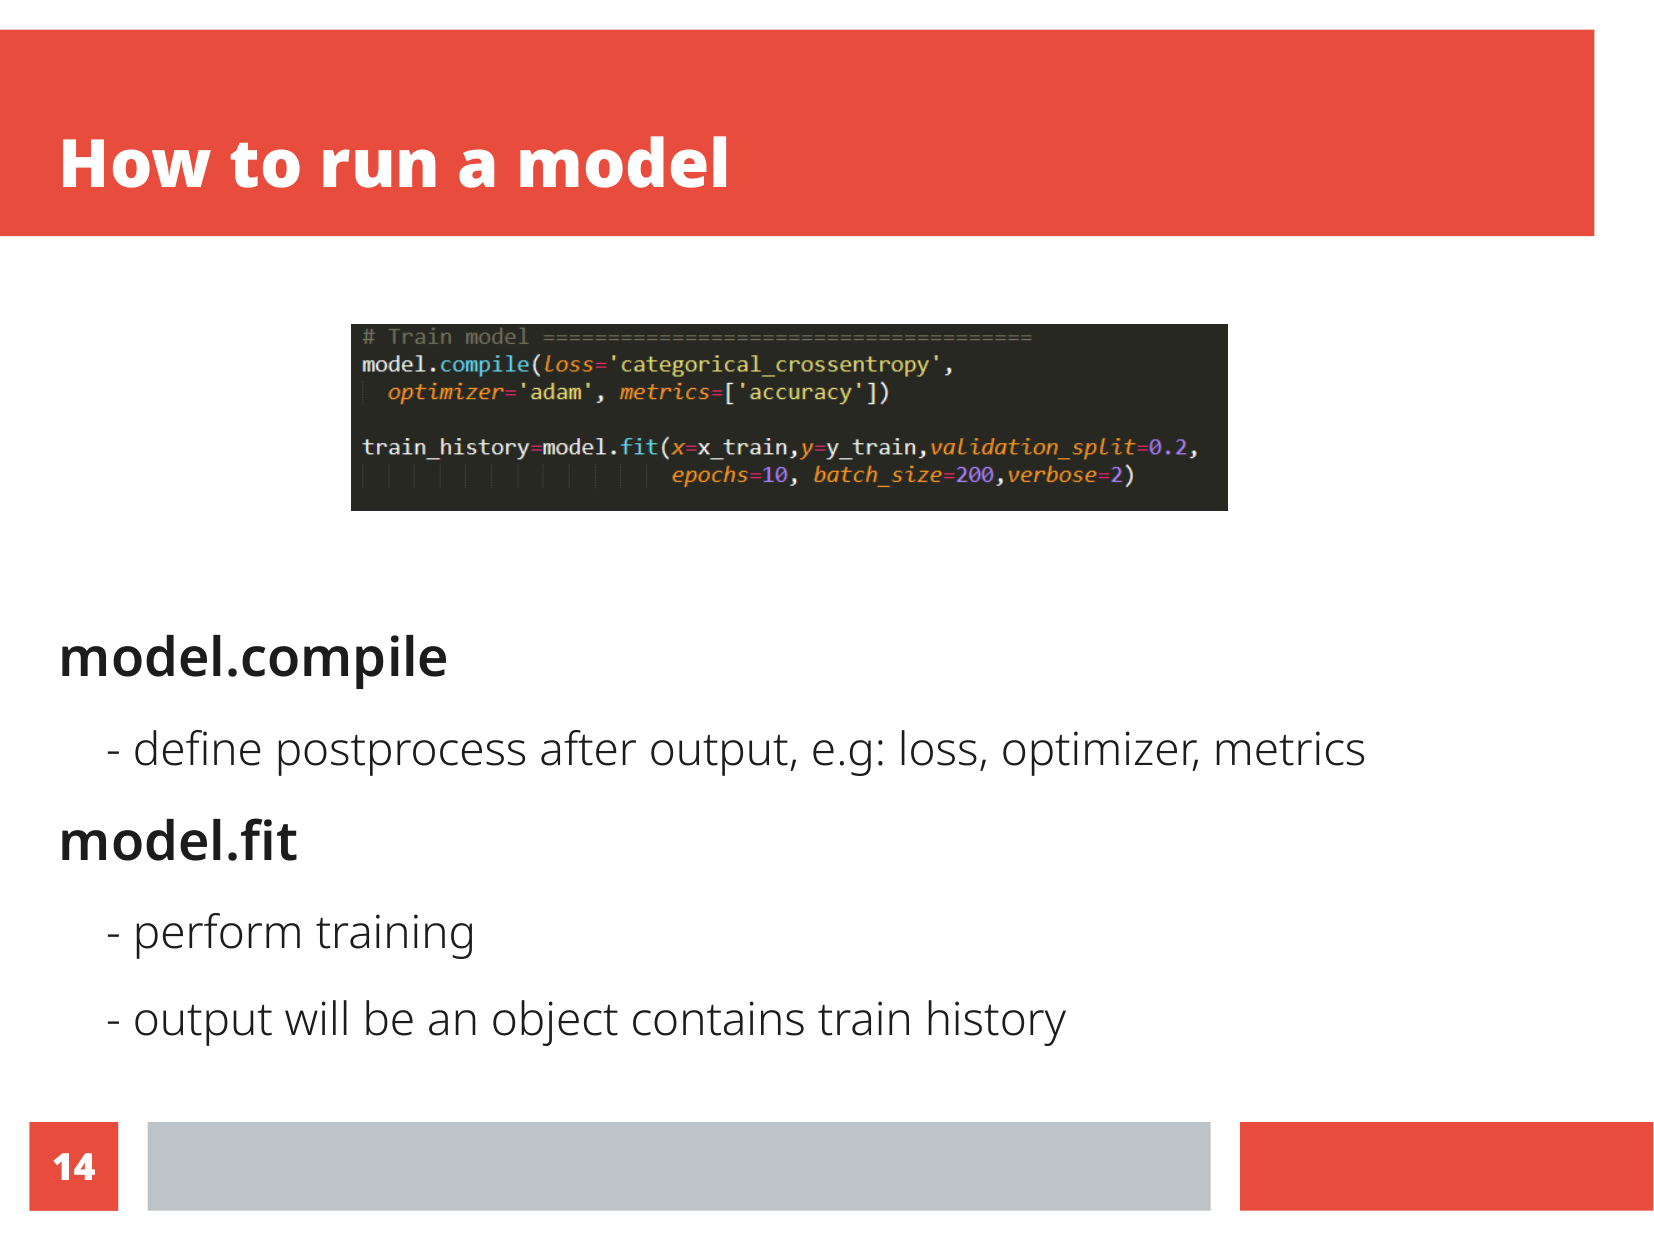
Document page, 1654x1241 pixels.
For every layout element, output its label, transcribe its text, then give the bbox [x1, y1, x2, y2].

title How to run a model [59, 59, 1595, 207]
picture [351, 324, 1228, 512]
list model.compile - define postprocess after output, e.g: loss, optimizer, metrics model.fit - perform training - output will be an object contains train history [59, 324, 1565, 1093]
